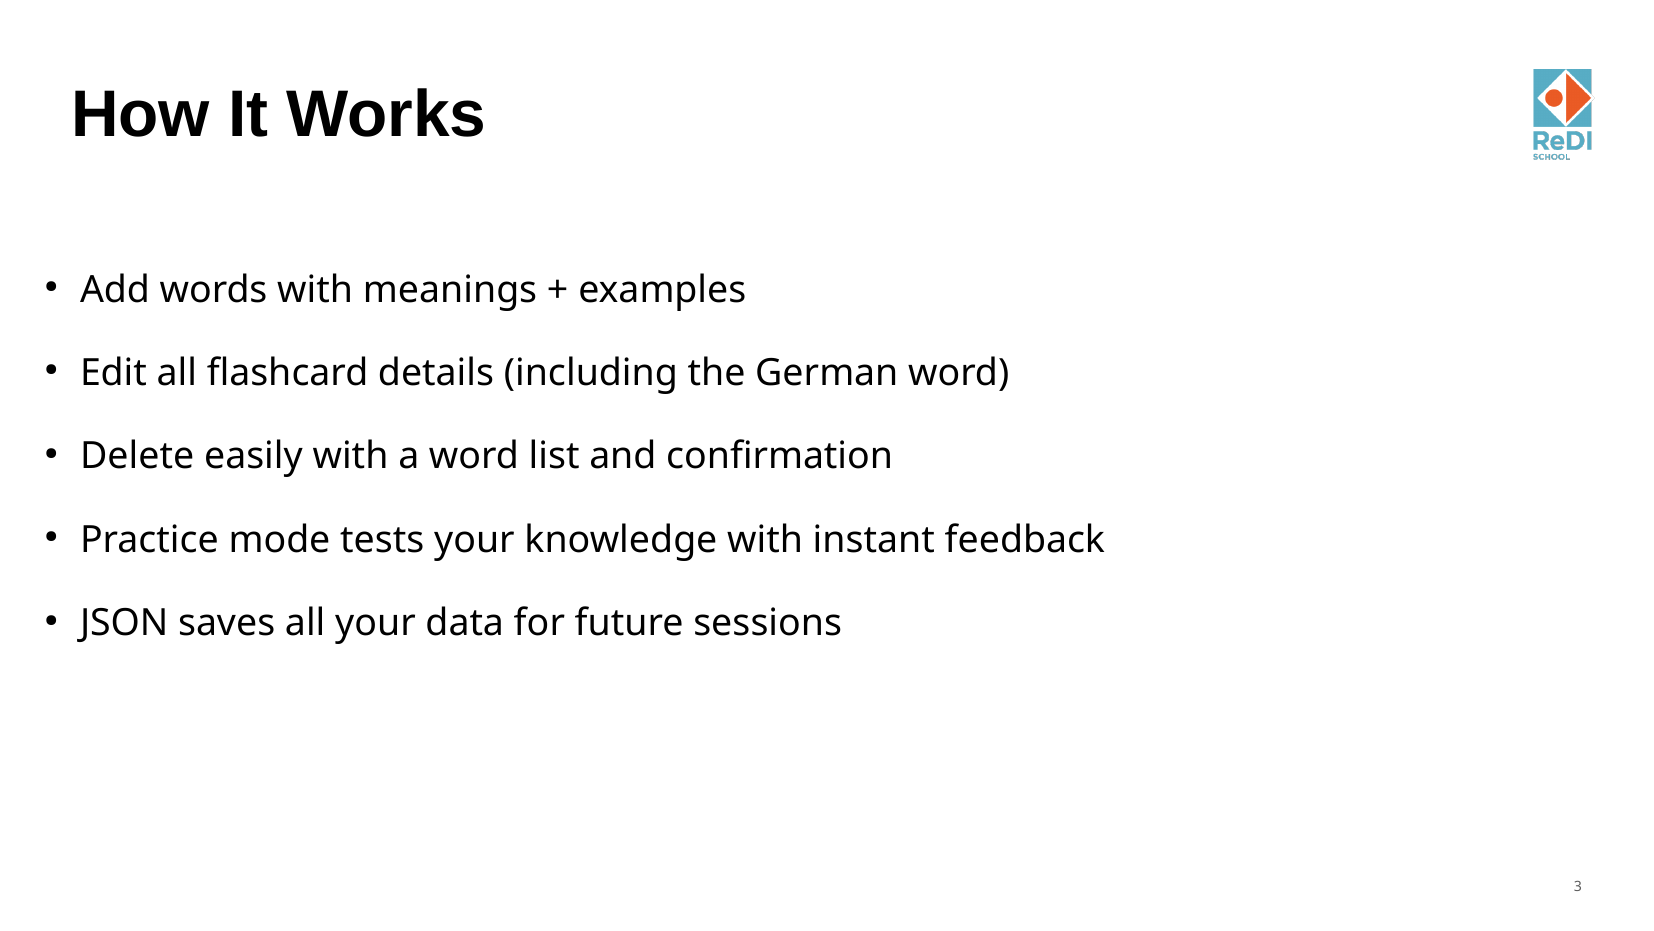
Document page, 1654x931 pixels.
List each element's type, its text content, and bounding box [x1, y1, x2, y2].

slide_number <number> [1531, 861, 1598, 911]
list Add words with meanings + examples Edit all flashcard details (including the German word) Delete easily with a word list and confirmation Practice mode tests your knowledge with instant feedback JSON saves all your data for future sessions [29, 165, 1598, 844]
title How It Works [56, 62, 1530, 165]
picture [1533, 69, 1595, 160]
